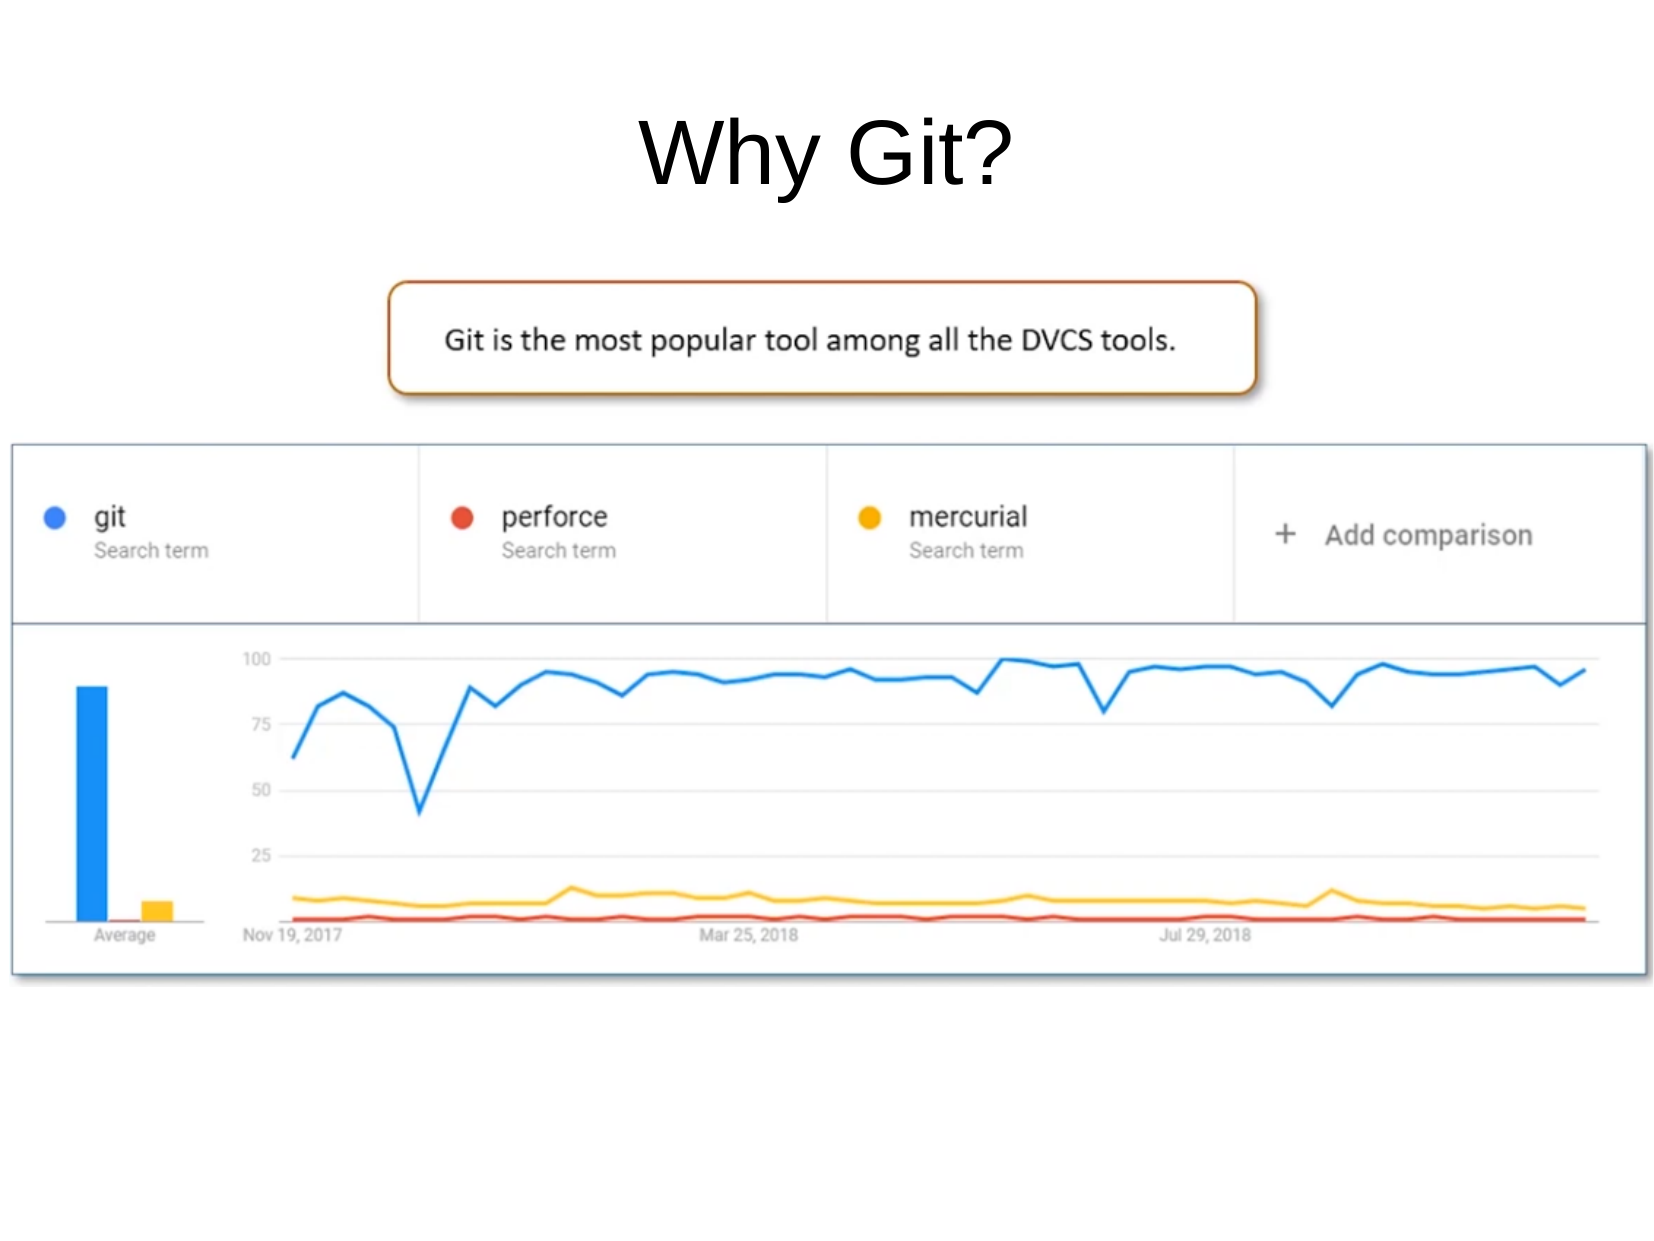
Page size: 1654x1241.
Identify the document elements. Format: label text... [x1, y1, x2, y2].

picture [9, 263, 1654, 987]
title Why Git? [82, 49, 1571, 257]
